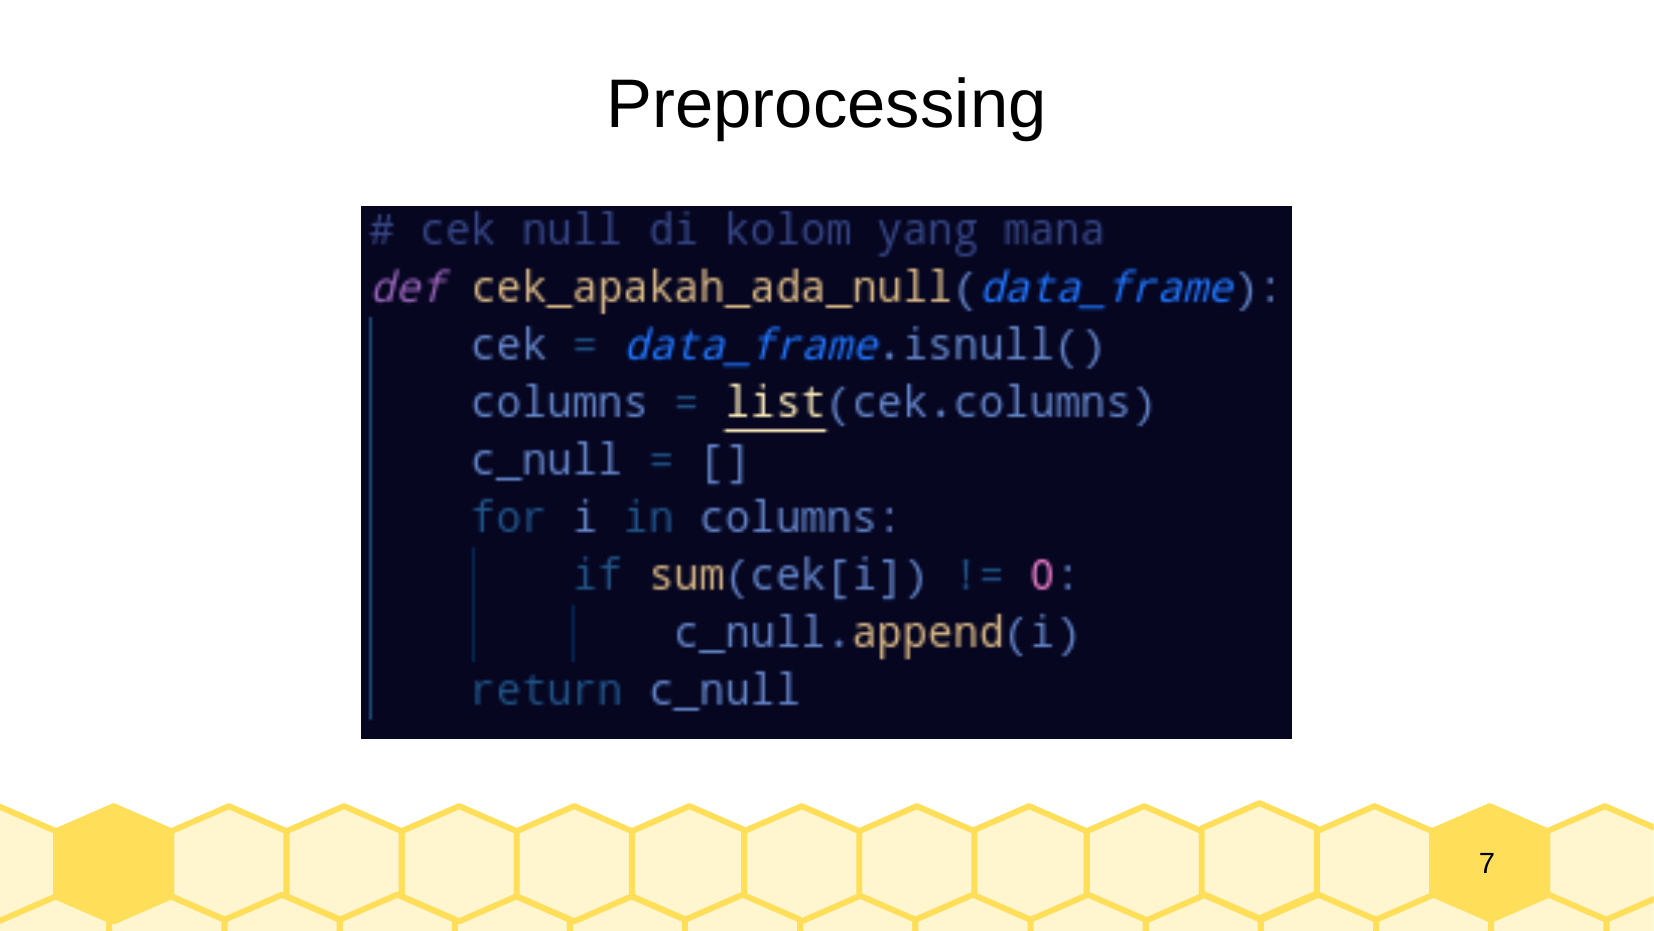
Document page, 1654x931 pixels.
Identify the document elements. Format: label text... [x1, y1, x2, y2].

picture [361, 206, 1292, 739]
title Preprocessing [88, 29, 1565, 178]
